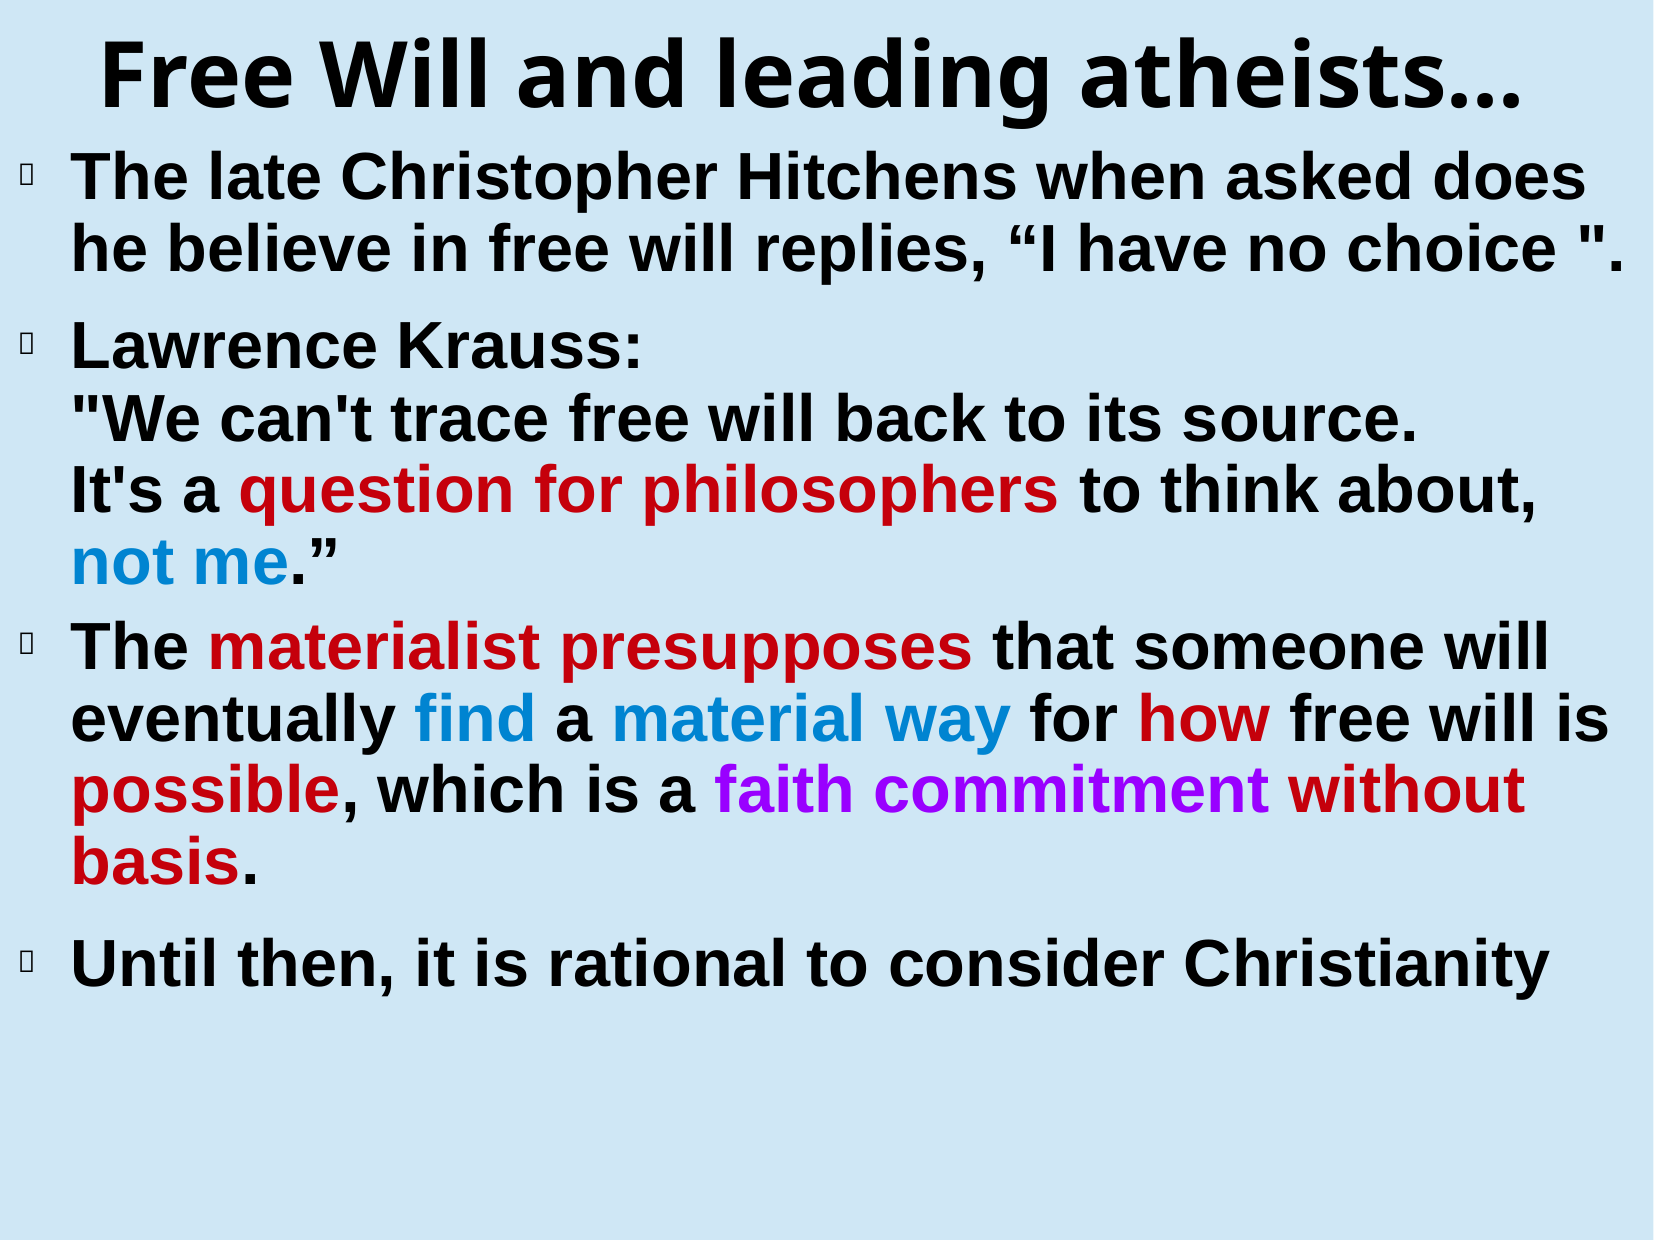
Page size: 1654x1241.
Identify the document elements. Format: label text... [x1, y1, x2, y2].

list The late Christopher Hitchens when asked does he believe in free will replies, “I have no choice ". [0, 142, 1636, 283]
list The materialist presupposes that someone will eventually find a material way for how free will is possible, which is a faith commitment without basis. Until then, it is rational to consider Christianity [0, 611, 1654, 1241]
list Lawrence Krauss: "We can't trace free will back to its source. It's a question for philosophers to think about, not me.” [0, 311, 1599, 611]
title Free Will and leading atheists... [67, 22, 1556, 134]
